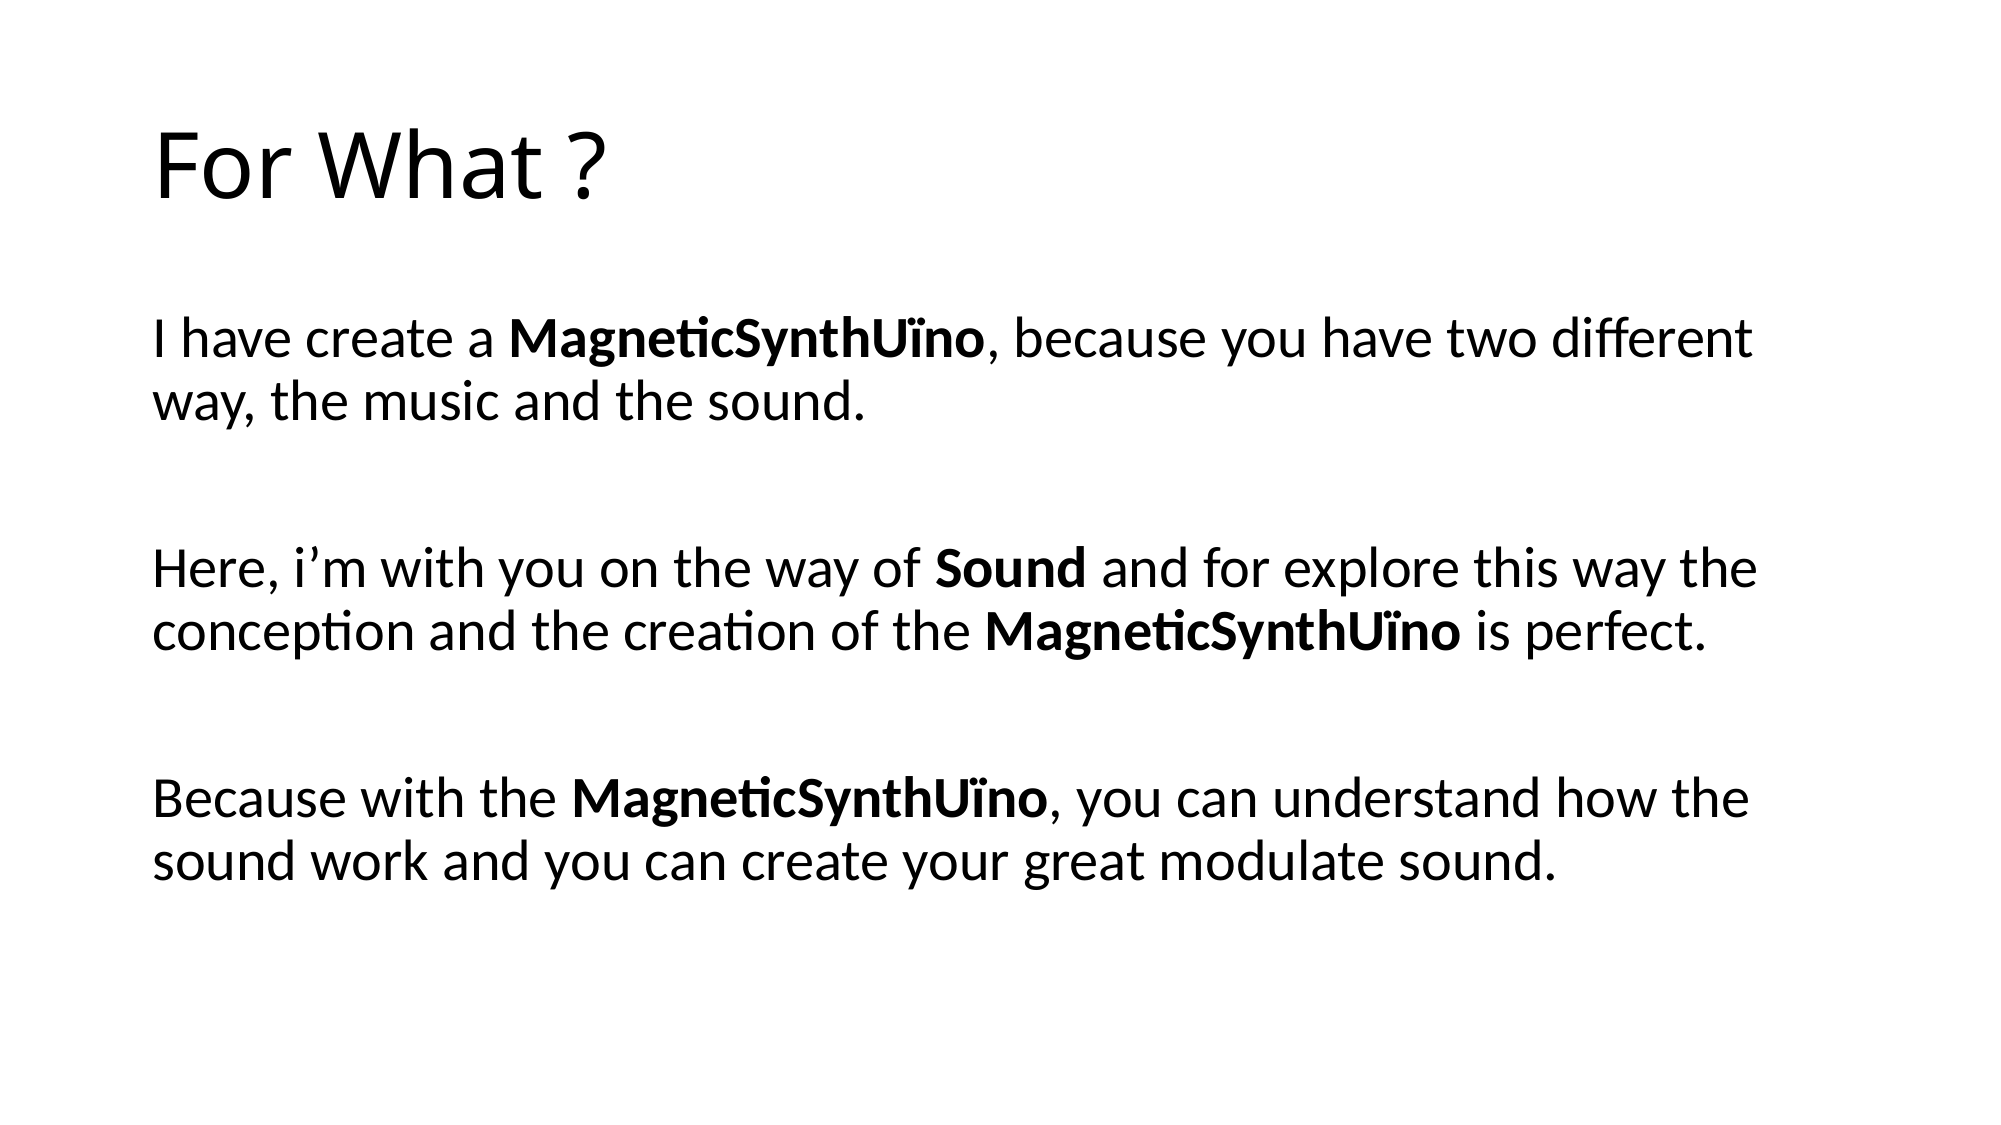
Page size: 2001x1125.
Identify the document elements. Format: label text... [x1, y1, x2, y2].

title For What ? [137, 59, 1863, 278]
list I have create a MagneticSynthUïno, because you have two different way, the music and the sound. Here, i’m with you on the way of Sound and for explore this way the conception and the creation of the MagneticSynthUïno is perfect. Because with the MagneticSynthUïno, you can understand how the sound work and you can create your great modulate sound. [137, 299, 1863, 1014]
